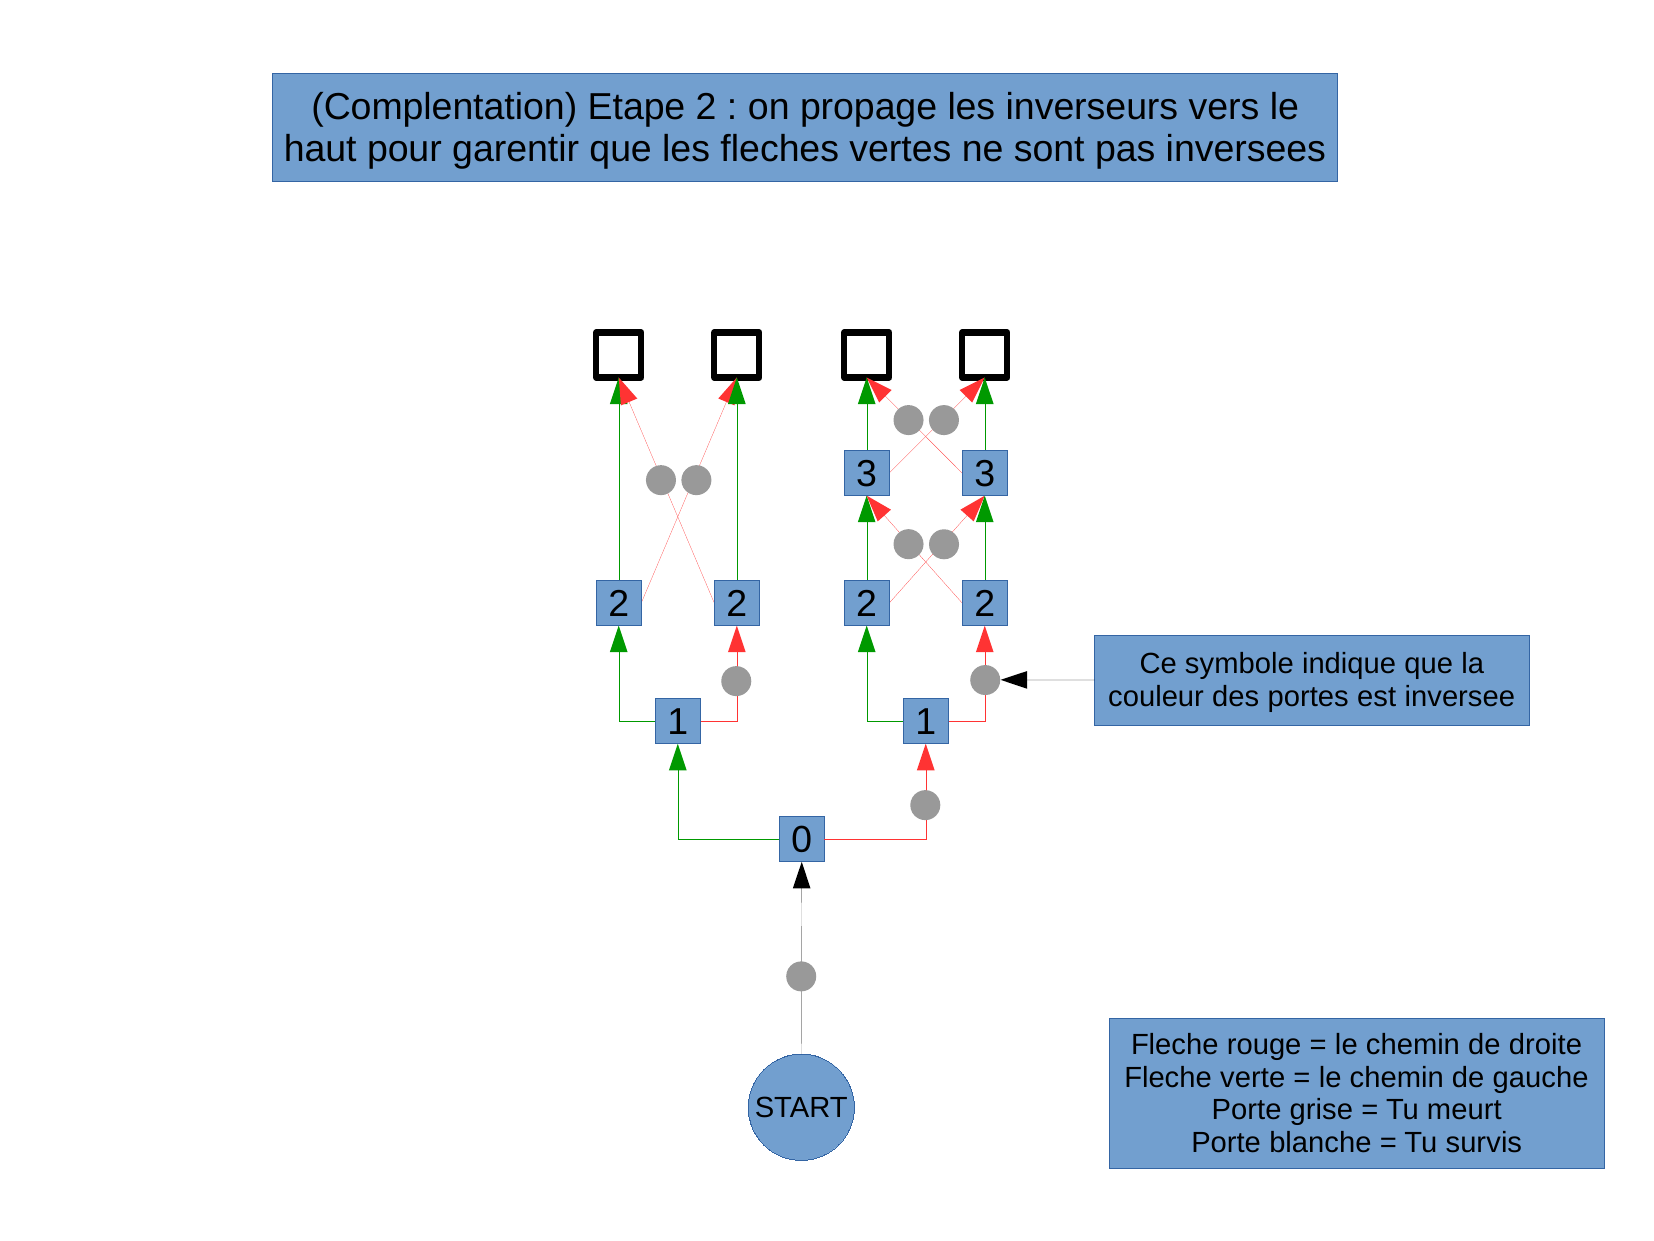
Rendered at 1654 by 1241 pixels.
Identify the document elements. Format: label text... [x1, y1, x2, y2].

text_box [962, 332, 1008, 378]
text_box 2 [844, 580, 890, 626]
text_box 2 [714, 580, 760, 626]
text_box [645, 465, 677, 496]
text_box 2 [596, 580, 642, 626]
text_box [970, 665, 1001, 696]
text_box 1 [903, 698, 949, 744]
text_box [596, 332, 642, 378]
text_box (Complentation) Etape 2 : on propage les inverseurs vers le haut pour garentir que les fleches vertes ne sont pas inversees [272, 73, 1338, 182]
text_box 3 [962, 450, 1008, 496]
text_box 2 [962, 580, 1008, 626]
text_box Fleche rouge = le chemin de droite Fleche verte = le chemin de gauche Porte grise = Tu meurt Porte blanche = Tu survis [1109, 1018, 1605, 1169]
text_box 0 [779, 816, 825, 862]
text_box 3 [844, 450, 890, 496]
text_box START [748, 1054, 855, 1161]
text_box [786, 961, 817, 992]
text_box [681, 465, 712, 496]
text_box Ce symbole indique que la couleur des portes est inversee [1094, 635, 1530, 726]
text_box [928, 405, 959, 436]
text_box [714, 332, 760, 378]
text_box [893, 529, 924, 560]
text_box [844, 332, 890, 378]
text_box [721, 666, 752, 697]
text_box [928, 529, 960, 560]
text_box 1 [655, 698, 701, 744]
text_box [910, 790, 941, 821]
text_box [893, 405, 924, 436]
